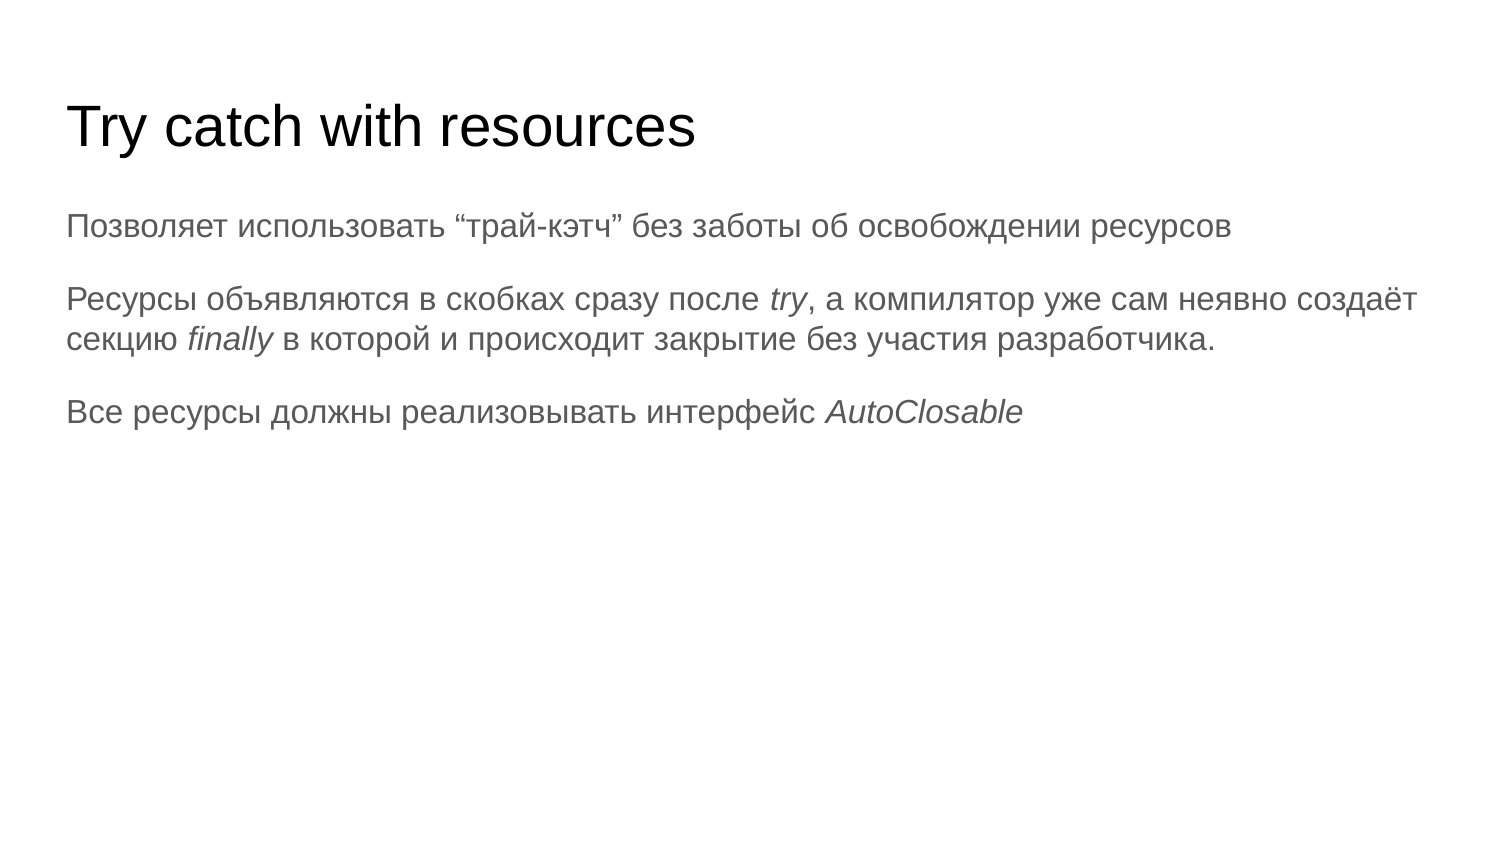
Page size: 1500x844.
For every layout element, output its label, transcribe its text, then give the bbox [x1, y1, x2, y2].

list Позволяет использовать “трай-кэтч” без заботы об освобождении ресурсов Ресурсы объявляются в скобках сразу после try, а компилятор уже сам неявно создаёт секцию finally в которой и происходит закрытие без участия разработчика. Все ресурсы должны реализовывать интерфейс AutoClosable [51, 189, 1449, 750]
title Try catch with resources [51, 72, 1449, 167]
